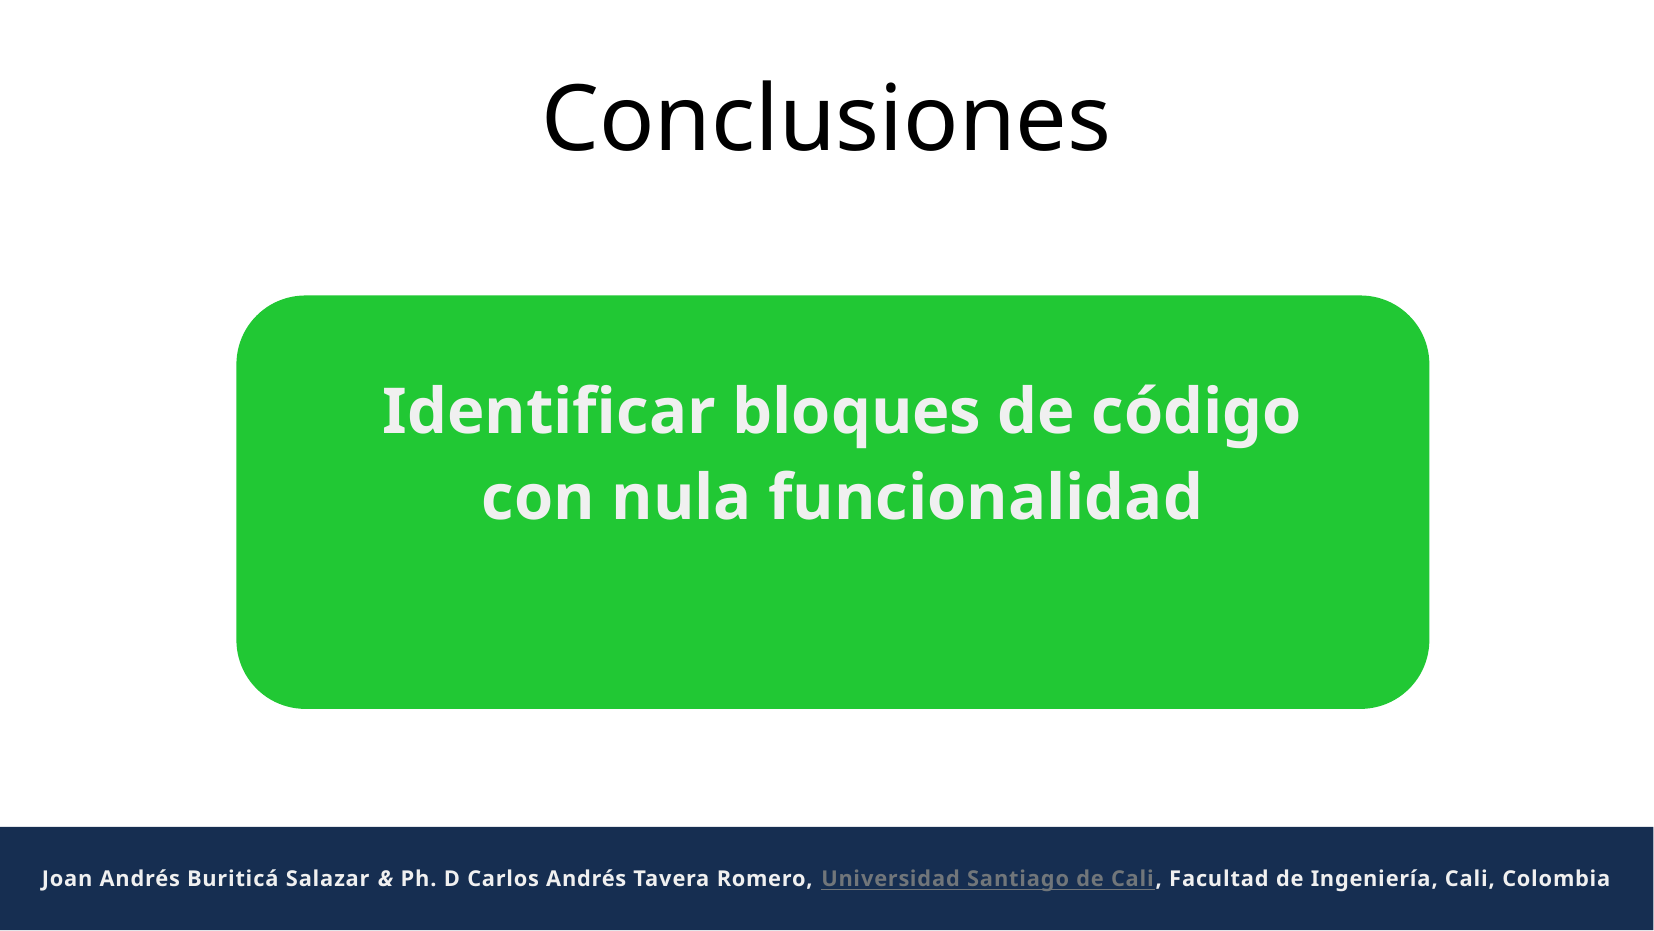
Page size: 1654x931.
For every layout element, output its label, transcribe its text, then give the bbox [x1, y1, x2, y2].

title Conclusiones [82, 37, 1571, 193]
text_box [236, 295, 1430, 709]
list Identificar bloques de código con nula funcionalidad [307, 366, 1312, 615]
